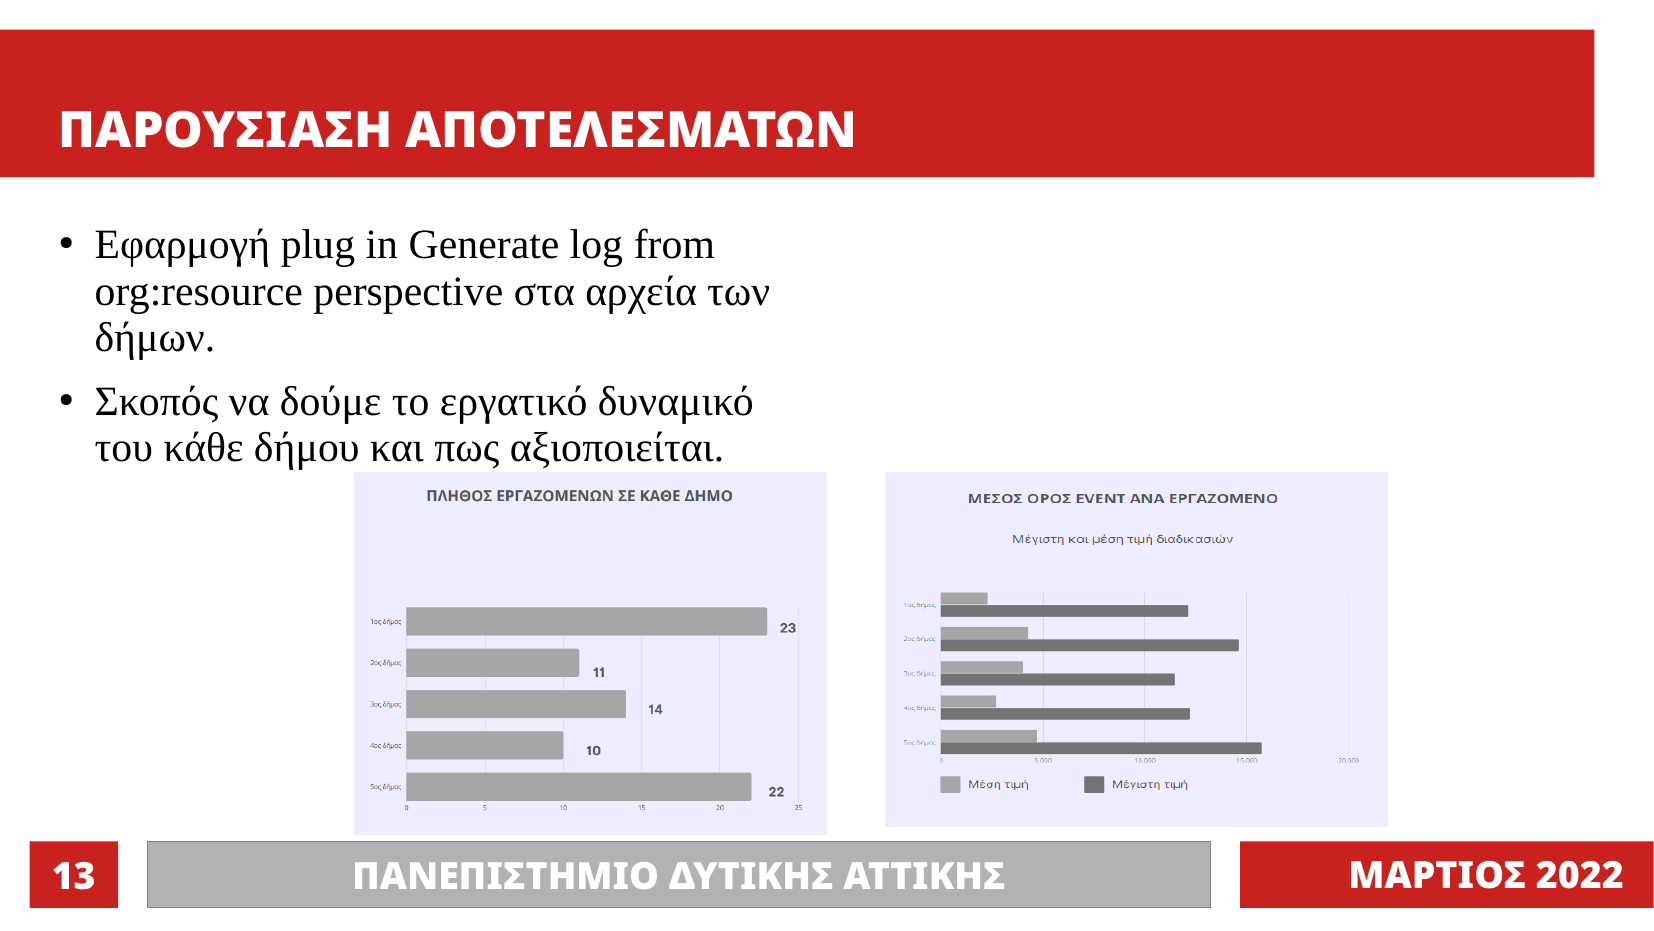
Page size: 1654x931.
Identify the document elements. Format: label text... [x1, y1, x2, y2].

list Εφαρμογή plug in Generate log from org:resource perspective στα αρχεία των δήμων. Σκοπός να δούμε το εργατικό δυναμικό του κάθε δήμου και πως αξιοποιείται. [59, 221, 794, 798]
picture [354, 472, 827, 835]
title ΠΑΡΟΥΣΙΑΣΗ ΑΠΟΤΕΛΕΣΜΑΤΩΝ [59, 44, 1595, 163]
picture [885, 472, 1388, 827]
